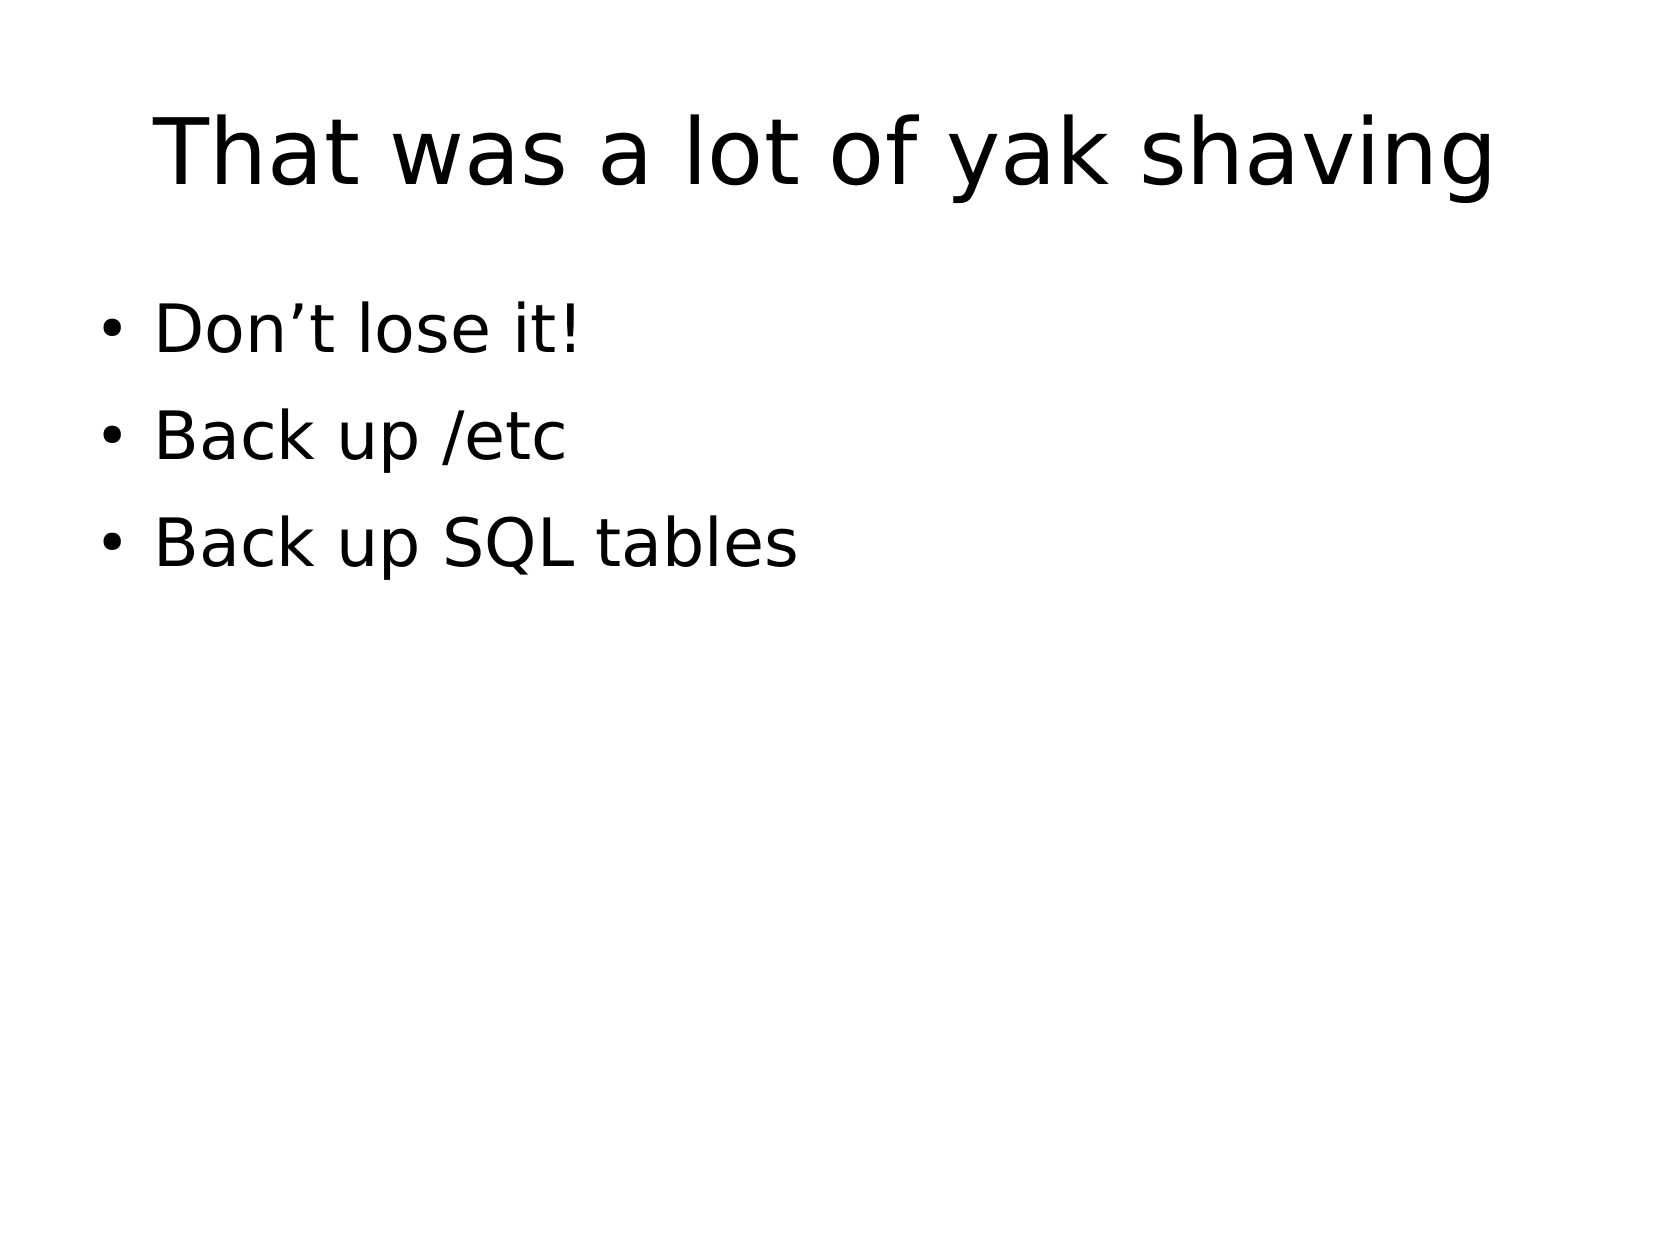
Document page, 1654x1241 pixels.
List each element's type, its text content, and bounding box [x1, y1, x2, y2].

title That was a lot of yak shaving [82, 49, 1571, 257]
list Don’t lose it! Back up /etc Back up SQL tables [82, 290, 1571, 1010]
